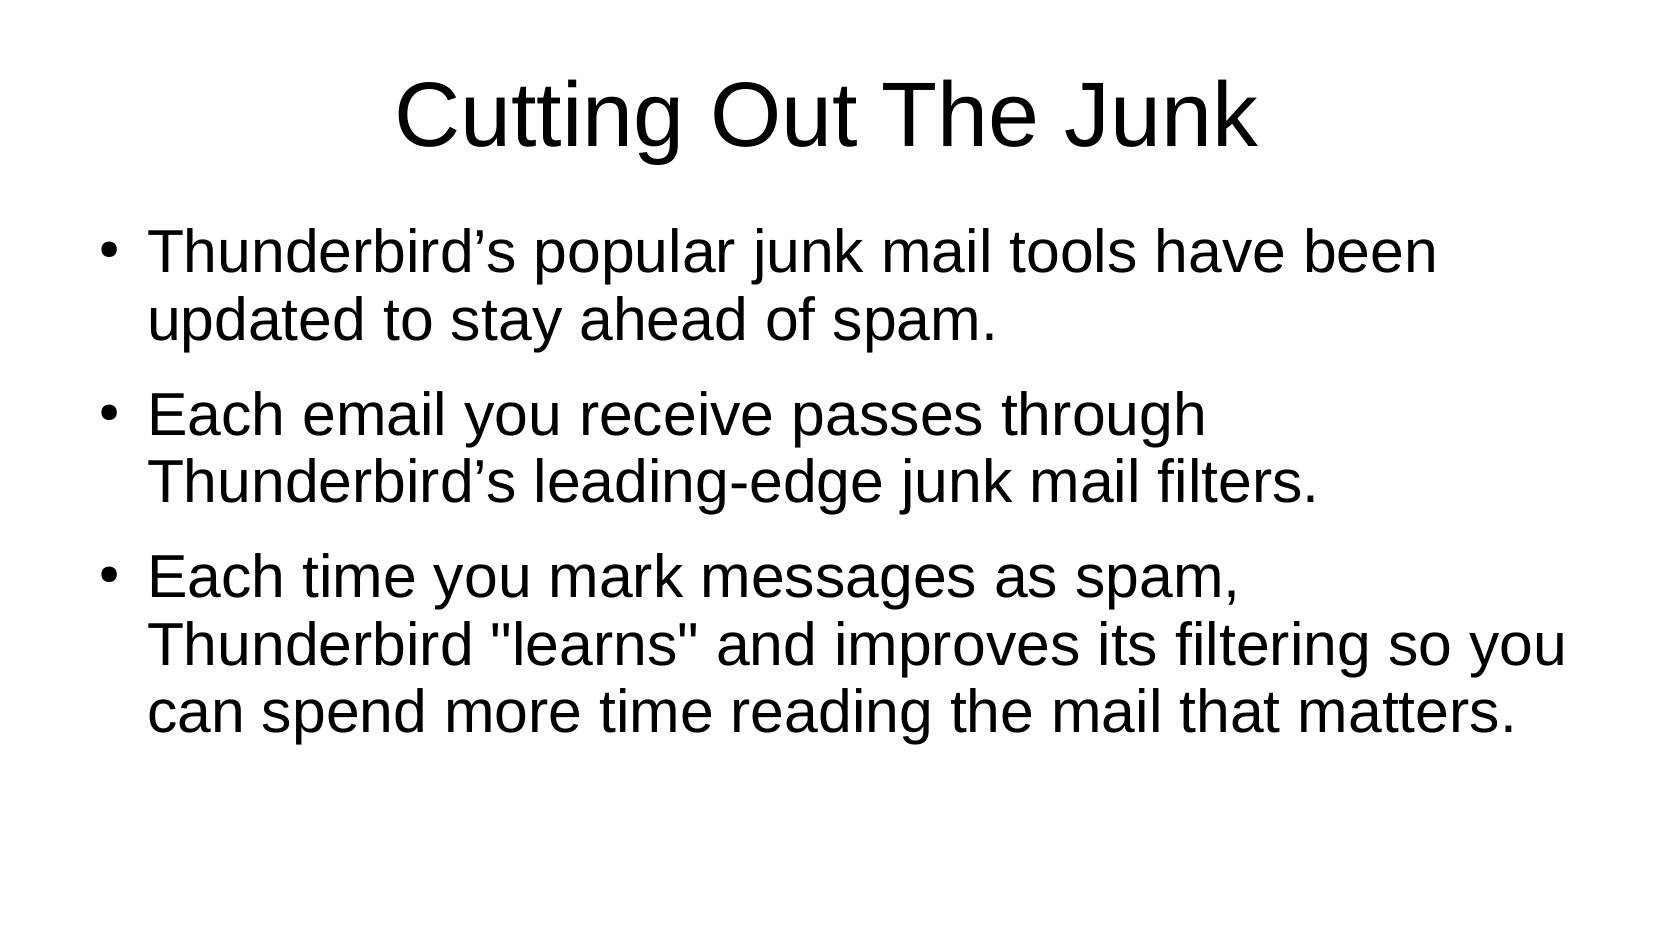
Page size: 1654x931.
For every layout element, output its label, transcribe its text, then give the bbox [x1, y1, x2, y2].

list Thunderbird’s popular junk mail tools have been updated to stay ahead of spam. Each email you receive passes through Thunderbird’s leading-edge junk mail filters. Each time you mark messages as spam, Thunderbird "learns" and improves its filtering so you can spend more time reading the mail that matters. [82, 217, 1571, 758]
title Cutting Out The Junk [82, 37, 1571, 193]
